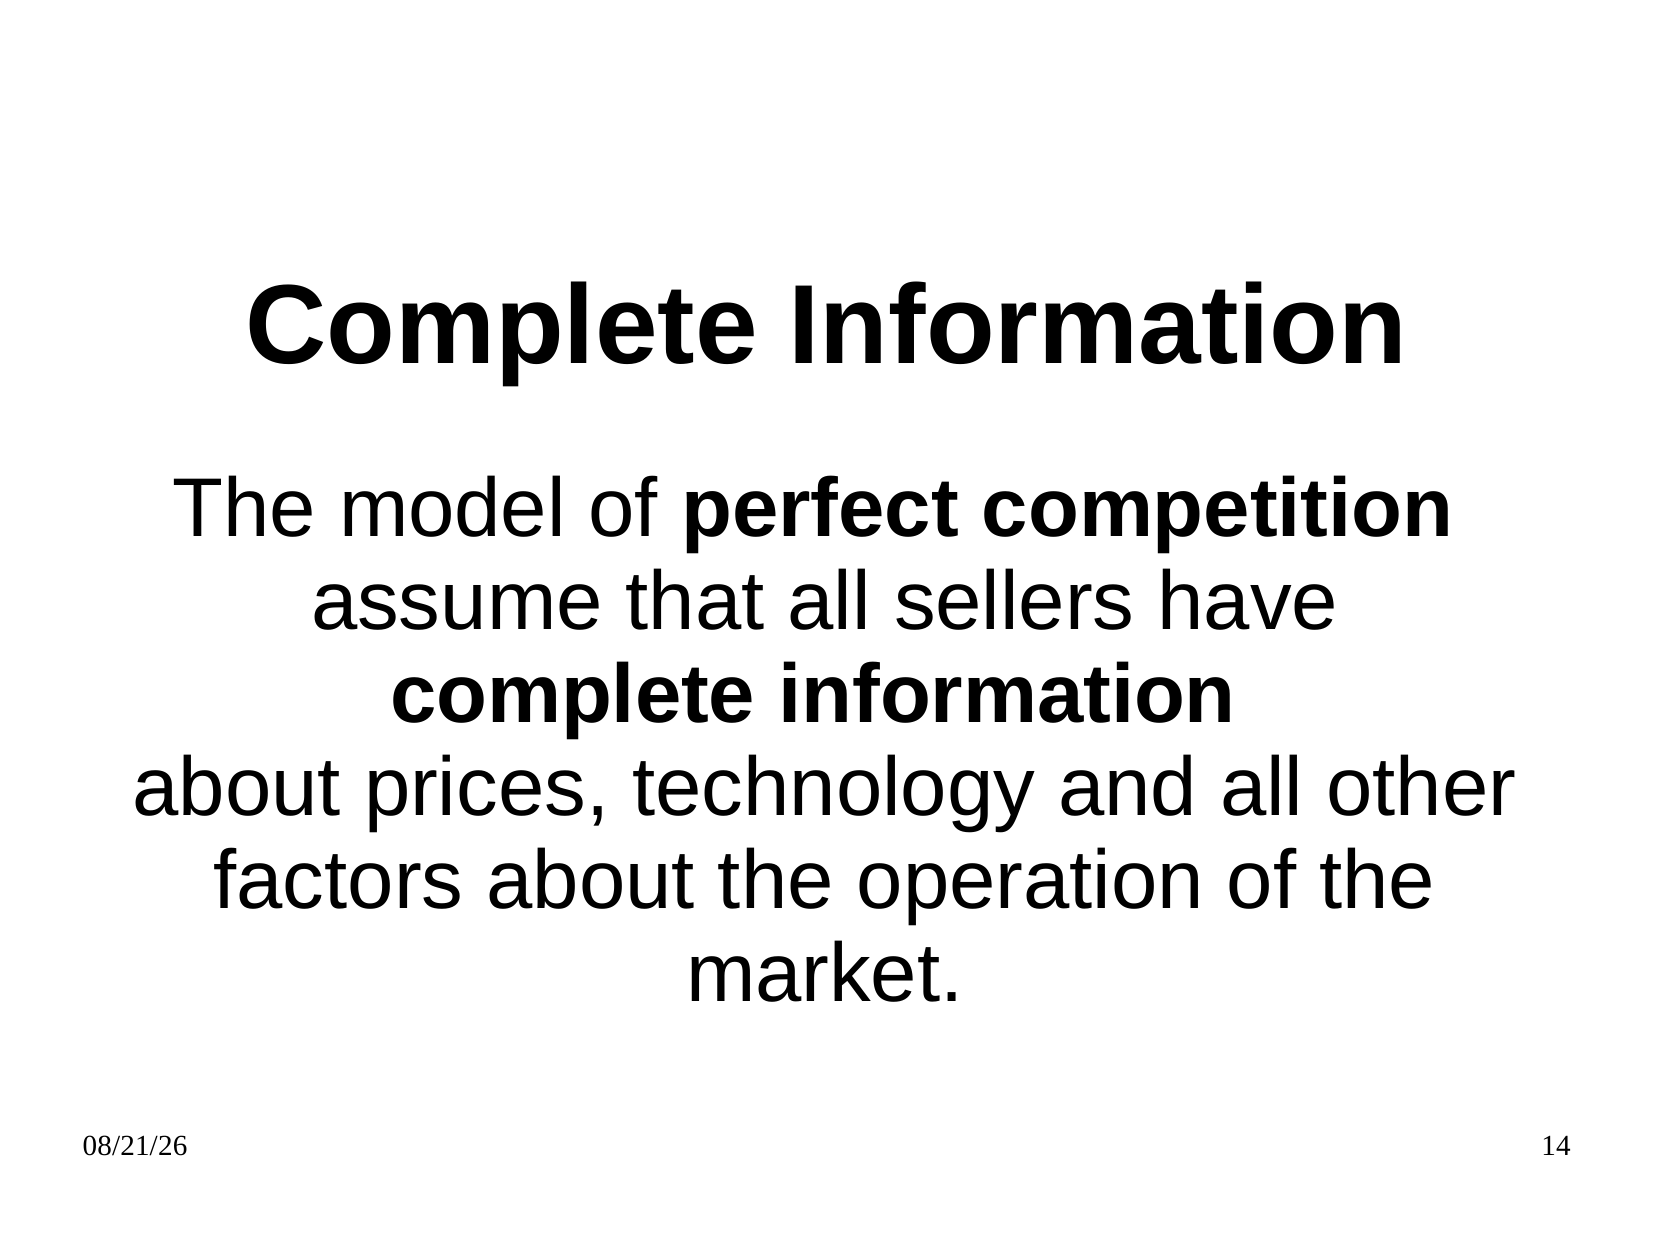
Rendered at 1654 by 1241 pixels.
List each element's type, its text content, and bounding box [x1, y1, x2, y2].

subtitle The model of perfect competition assume that all sellers have complete information about prices, technology and all other factors about the operation of the market. [80, 461, 1570, 1020]
title Complete Information [82, 220, 1571, 428]
